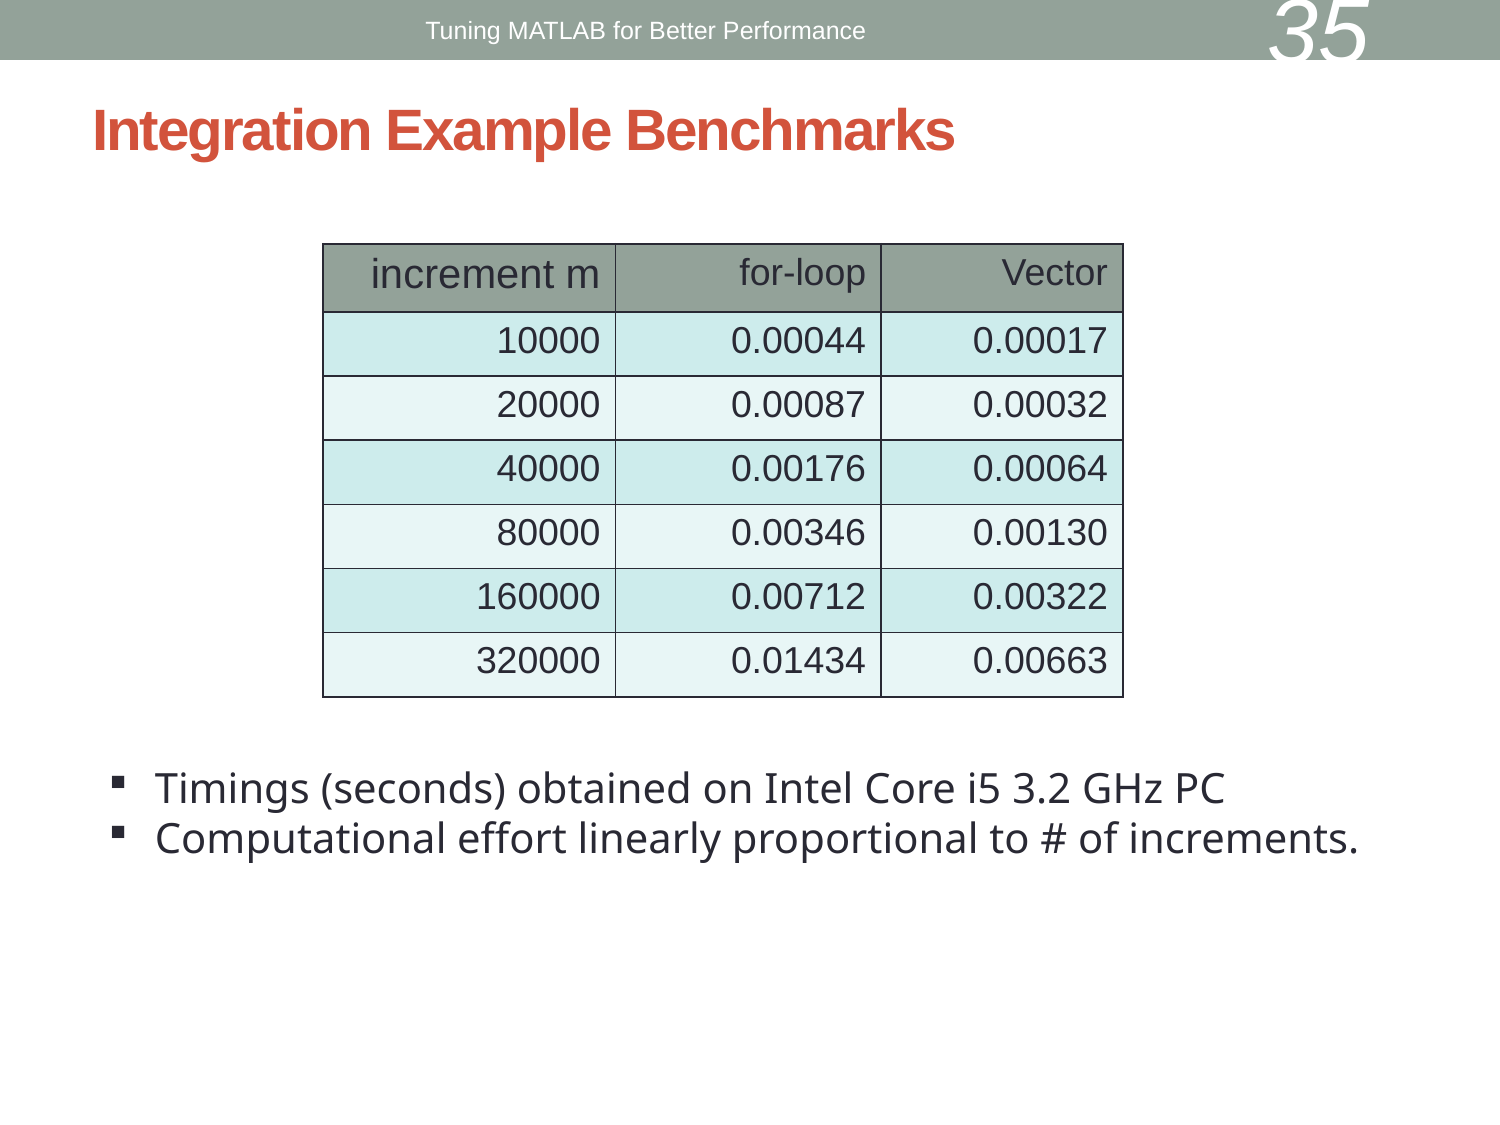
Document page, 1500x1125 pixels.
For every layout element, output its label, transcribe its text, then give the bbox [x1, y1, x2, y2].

table_header for-loop [616, 245, 880, 311]
title Integration Example Benchmarks [77, 66, 1357, 188]
table_cell 40000 [324, 441, 615, 504]
table_cell 160000 [324, 569, 615, 632]
table_cell 320000 [324, 633, 615, 696]
footer Tuning MATLAB for Better Performance [410, 3, 1086, 57]
table_cell 0.01434 [616, 633, 880, 696]
table_cell 0.00322 [882, 569, 1122, 632]
table_cell 0.00663 [882, 633, 1122, 696]
table_header Vector [882, 245, 1122, 311]
table_cell 0.00130 [882, 505, 1122, 568]
table_cell 10000 [324, 313, 615, 375]
slide_number <number> [1252, 0, 1428, 54]
table_cell 0.00064 [882, 441, 1122, 504]
table_cell 0.00176 [616, 441, 880, 504]
table_cell 0.00017 [882, 313, 1122, 375]
table_cell 80000 [324, 505, 615, 568]
table_cell 0.00032 [882, 377, 1122, 439]
table_cell 0.00044 [616, 313, 880, 375]
table_cell 20000 [324, 377, 615, 439]
table_header increment m [324, 245, 615, 311]
text_box Timings (seconds) obtained on Intel Core i5 3.2 GHz PC Computational effort linearly proportional to # of increments. [93, 754, 1426, 870]
table_cell 0.00346 [616, 505, 880, 568]
table_cell 0.00087 [616, 377, 880, 439]
table_cell 0.00712 [616, 569, 880, 632]
